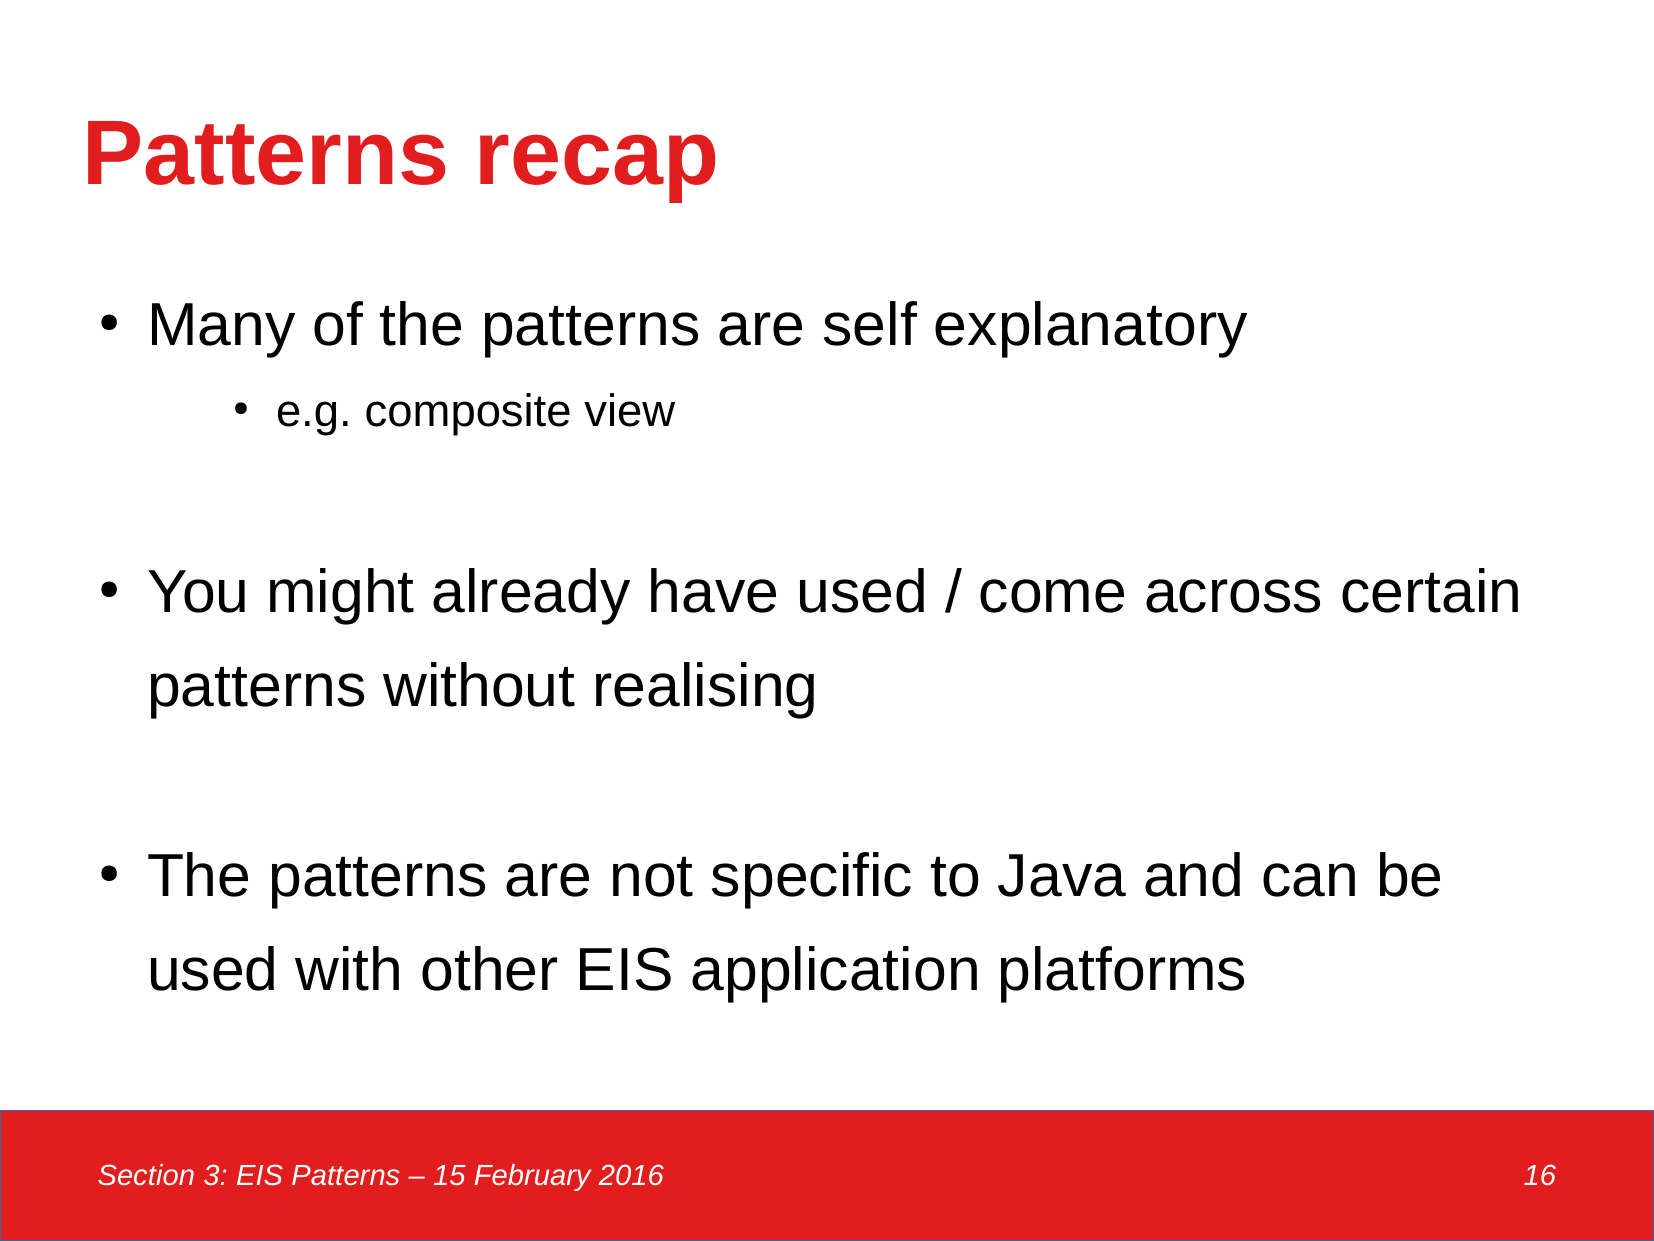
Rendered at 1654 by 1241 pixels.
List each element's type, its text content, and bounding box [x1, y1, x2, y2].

list Many of the patterns are self explanatory e.g. composite view You might already have used / come across certain patterns without realising The patterns are not specific to Java and can be used with other EIS application platforms [82, 290, 1571, 1010]
title Patterns recap [82, 49, 1571, 257]
